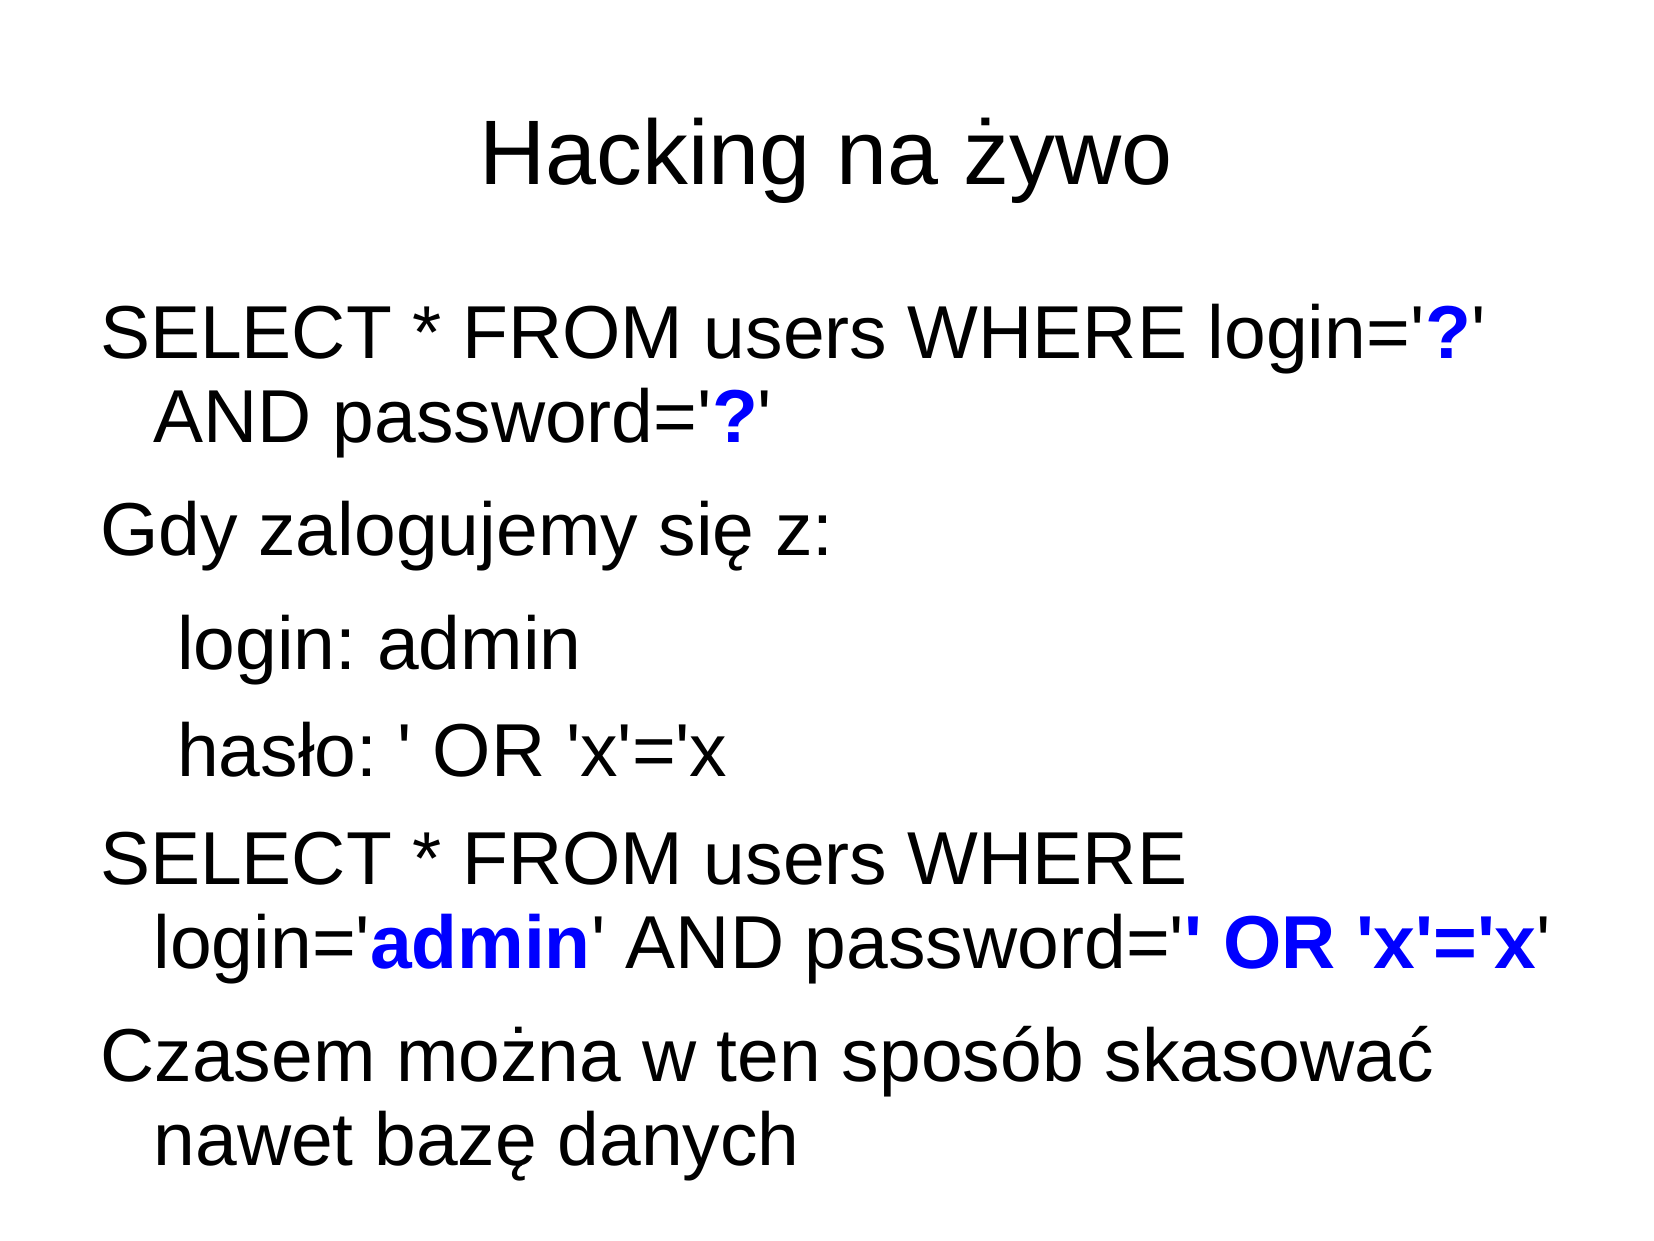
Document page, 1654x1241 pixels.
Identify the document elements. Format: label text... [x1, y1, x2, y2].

list SELECT * FROM users WHERE login='?' AND password='?' Gdy zalogujemy się z: login: admin hasło: ' OR 'x'='x SELECT * FROM users WHERE login='admin' AND password='' OR 'x'='x' Czasem można w ten sposób skasować nawet bazę danych [82, 290, 1571, 1182]
title Hacking na żywo [82, 56, 1571, 250]
